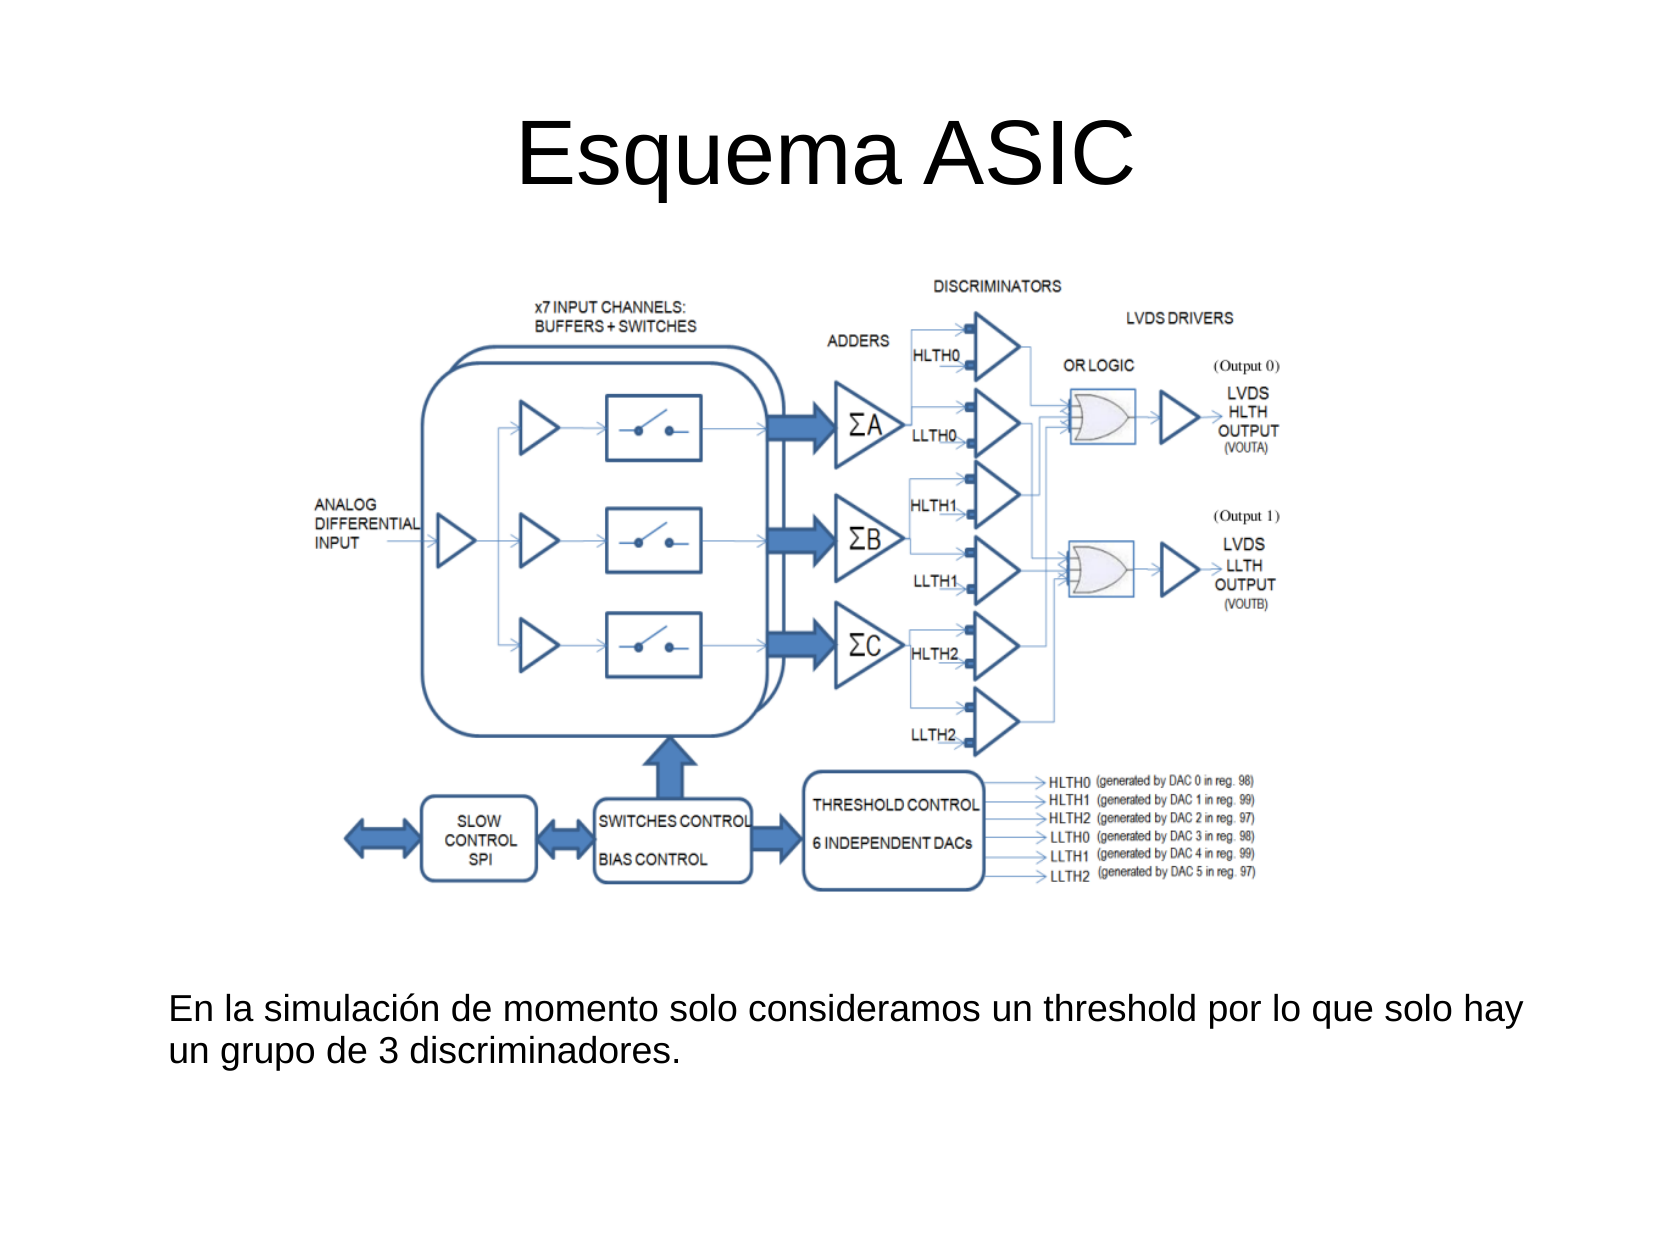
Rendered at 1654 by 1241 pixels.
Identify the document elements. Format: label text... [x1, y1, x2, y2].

text_box En la simulación de momento solo consideramos un threshold por lo que solo hay un grupo de 3 discriminadores. [153, 980, 1583, 1080]
picture [223, 260, 1323, 910]
title Esquema ASIC [82, 49, 1571, 257]
